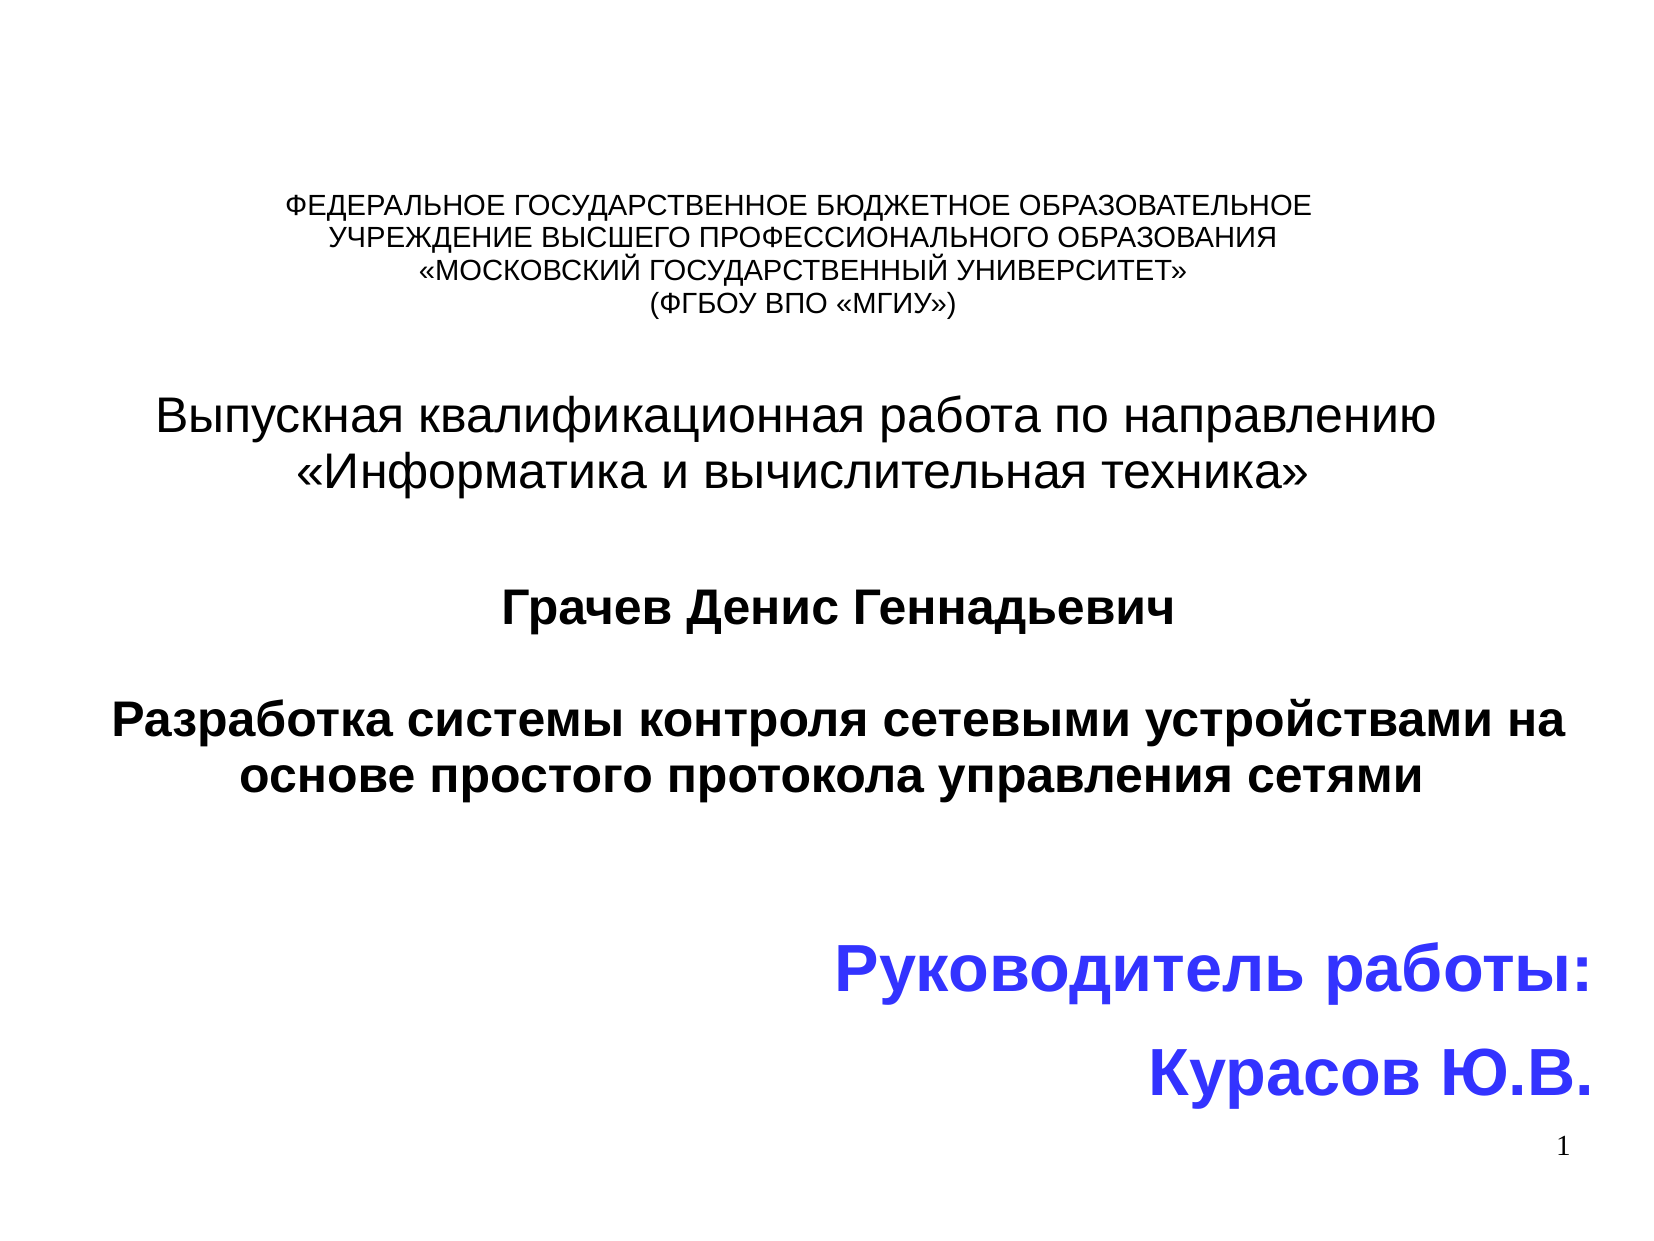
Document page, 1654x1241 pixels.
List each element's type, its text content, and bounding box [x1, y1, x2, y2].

title ФЕДЕРАЛЬНОЕ ГОСУДАРСТВЕННОЕ БЮДЖЕТНОЕ ОБРАЗОВАТЕЛЬНОЕ УЧРЕЖДЕНИЕ ВЫСШЕГО ПРОФЕССИОНАЛЬНОГО ОБРАЗОВАНИЯ «МОСКОВСКИЙ ГОСУДАРСТВЕННЫЙ УНИВЕРСИТЕТ» (ФГБОУ ВПО «МГИУ») [59, 141, 1548, 330]
title Грачев Денис Геннадьевич Разработка системы контроля сетевыми устройствами на основе простого протокола управления сетями [94, 578, 1583, 804]
title Выпускная квалификационная работа по направлению «Информатика и вычислительная техника» [59, 330, 1548, 556]
list Руководитель работы: Курасов Ю.В. [106, 826, 1595, 1134]
